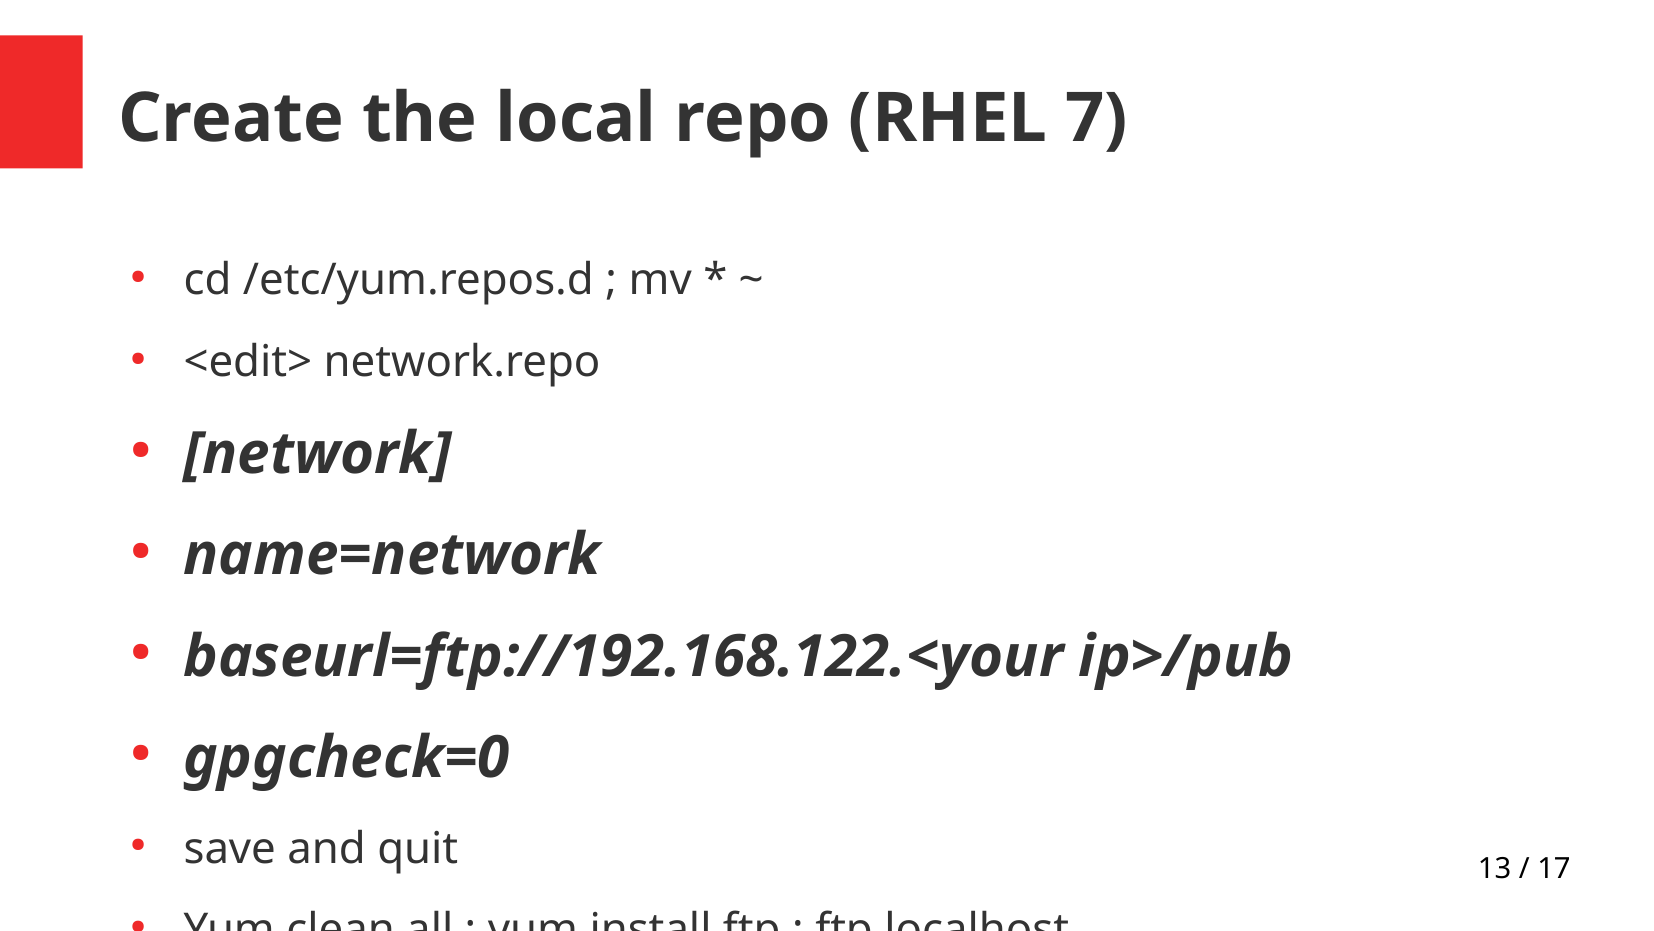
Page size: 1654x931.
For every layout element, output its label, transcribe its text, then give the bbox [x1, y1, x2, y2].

list cd /etc/yum.repos.d ; mv * ~ <edit> network.repo [network] name=network baseurl=ftp://192.168.122.<your ip>/pub gpgcheck=0 save and quit Yum clean all ; yum install ftp ; ftp localhost [112, 248, 1546, 822]
title Create the local repo (RHEL 7) [118, 37, 1571, 193]
